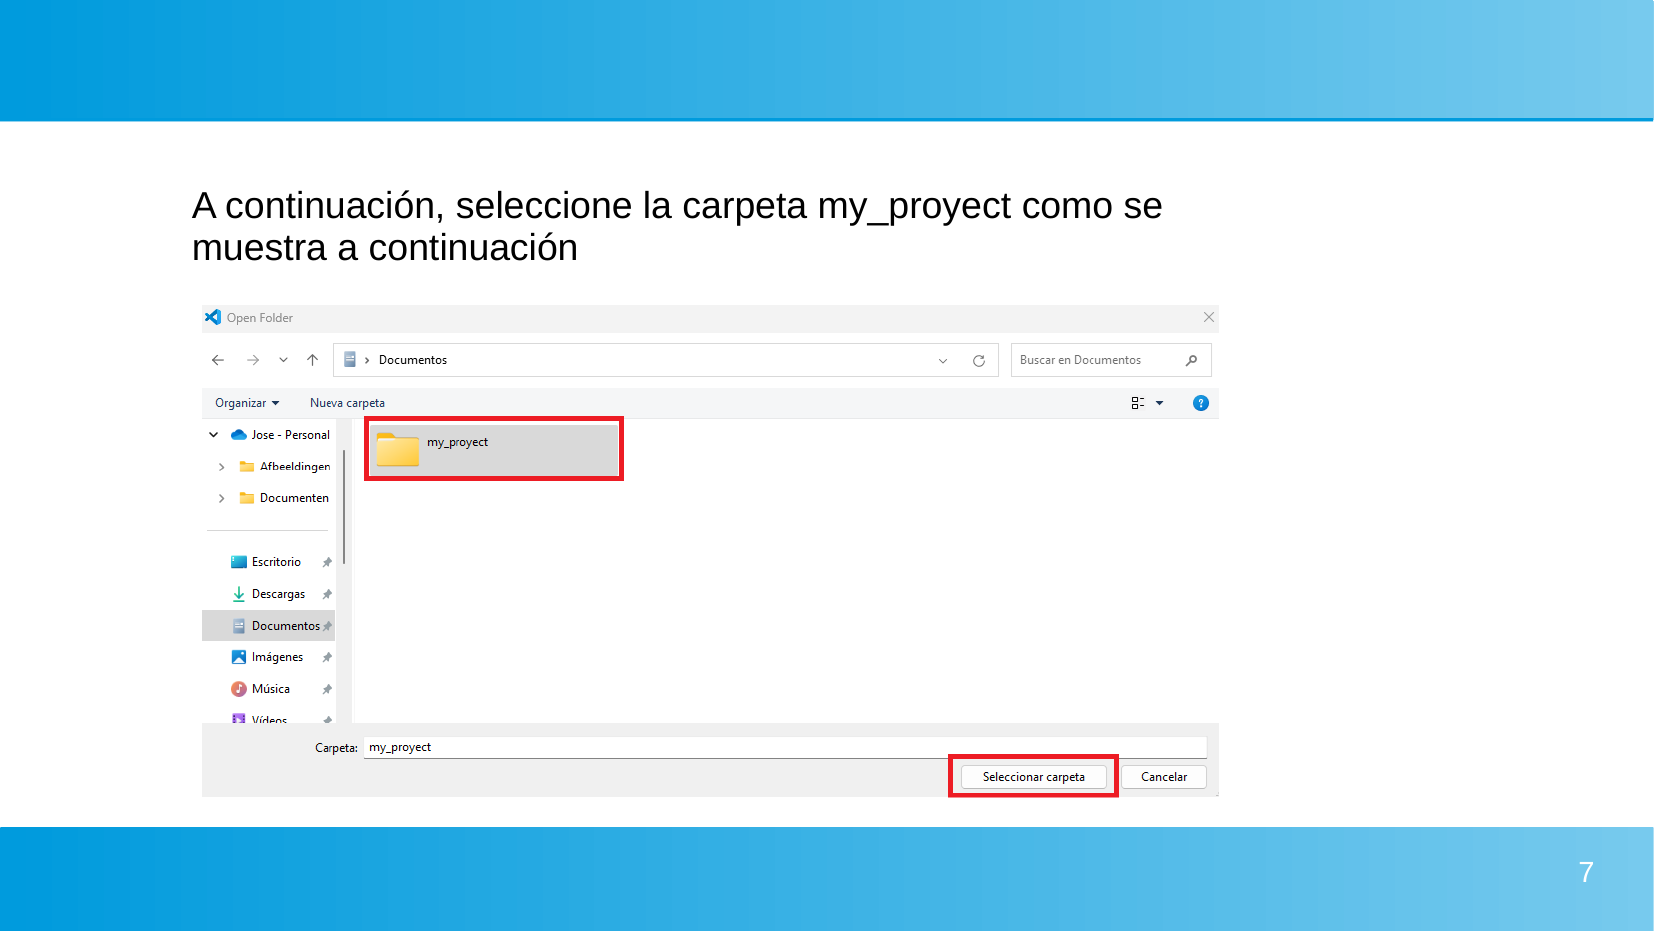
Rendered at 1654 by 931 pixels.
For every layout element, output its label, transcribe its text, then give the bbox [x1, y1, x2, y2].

picture [202, 305, 1219, 798]
text_box A continuación, seleccione la carpeta my_proyect como se muestra a continuación [177, 177, 1270, 282]
